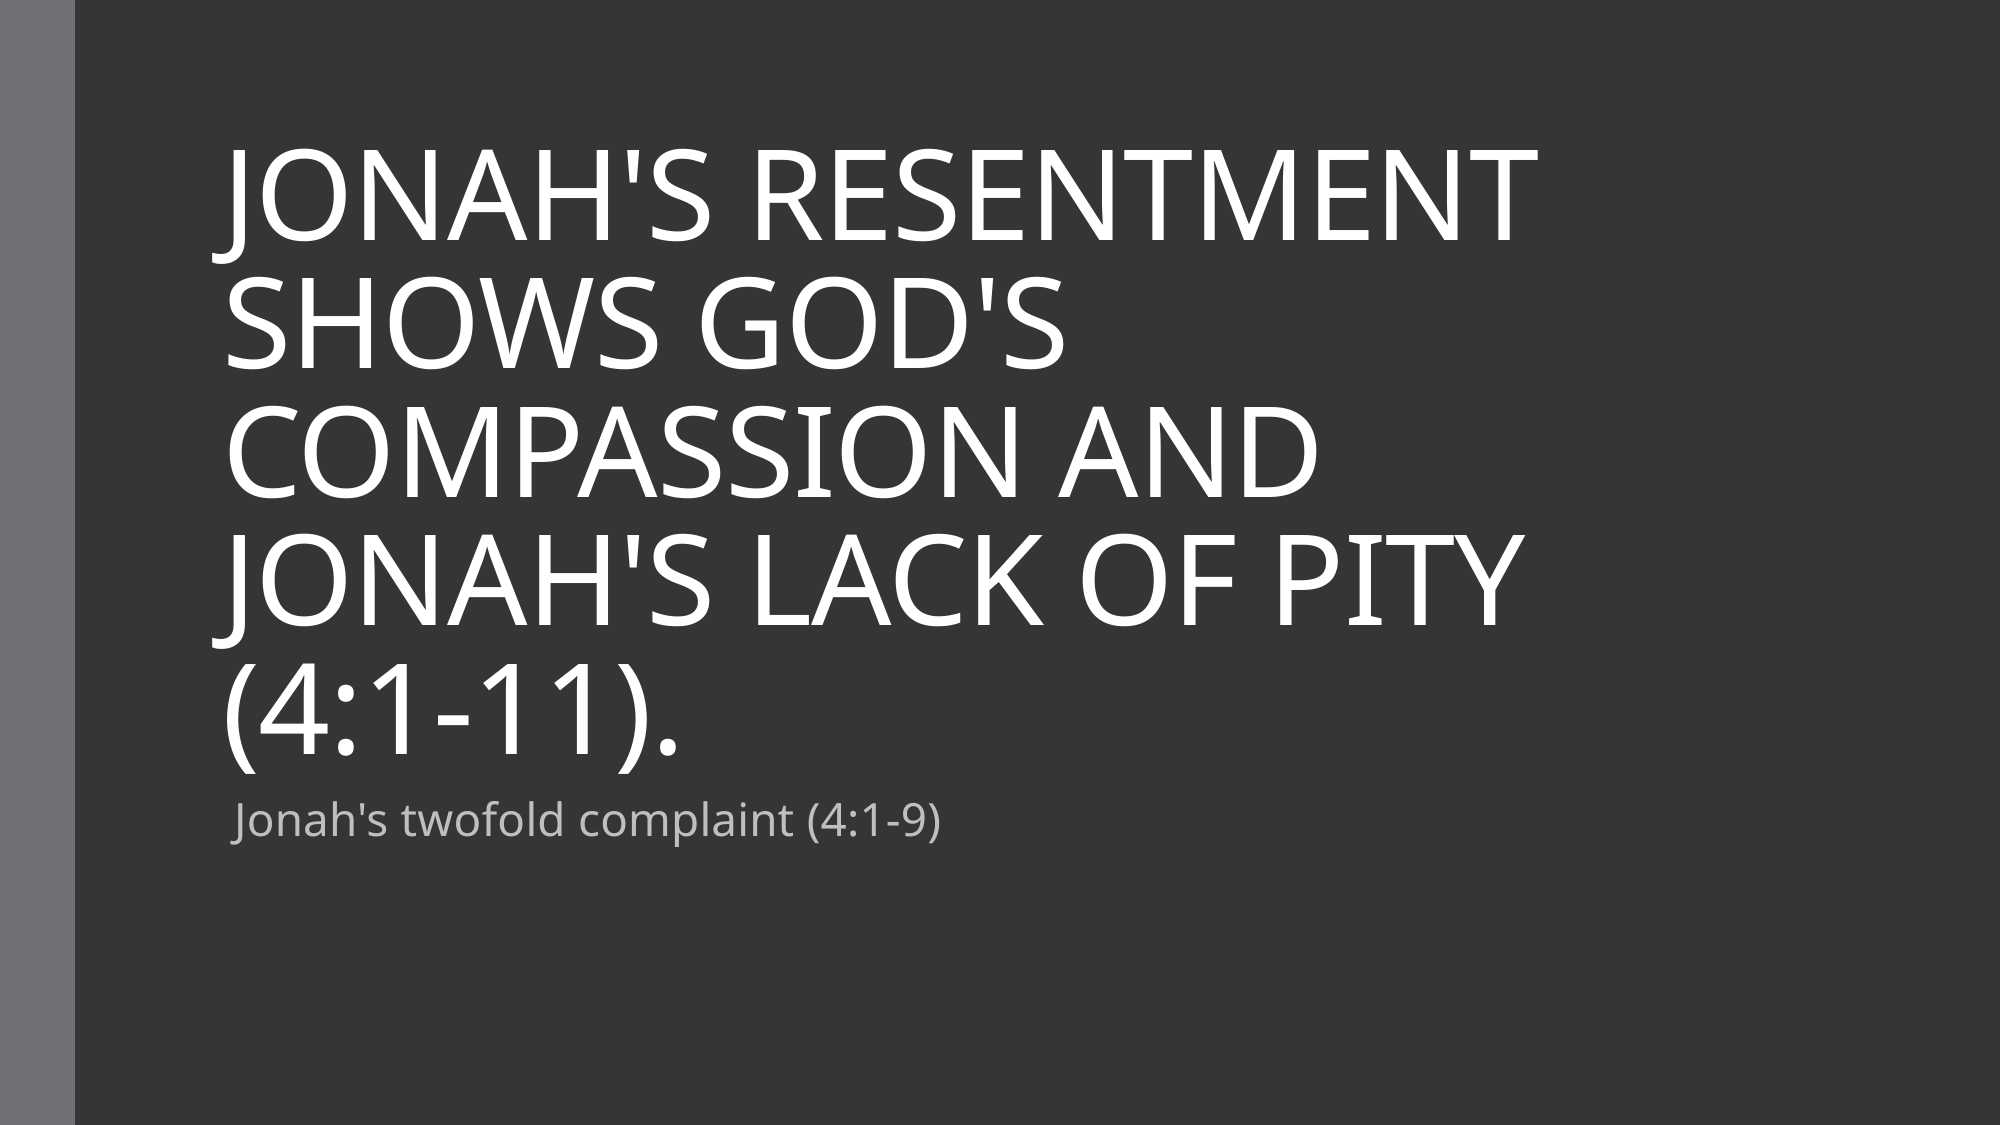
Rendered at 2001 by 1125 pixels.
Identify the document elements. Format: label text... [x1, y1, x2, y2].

subtitle Jonah's twofold complaint (4:1-9) [206, 787, 1752, 1066]
title JONAH'S RESENTMENT SHOWS GOD'S COMPASSION AND JONAH'S LACK OF PITY (4:1-11). [206, 124, 1752, 787]
